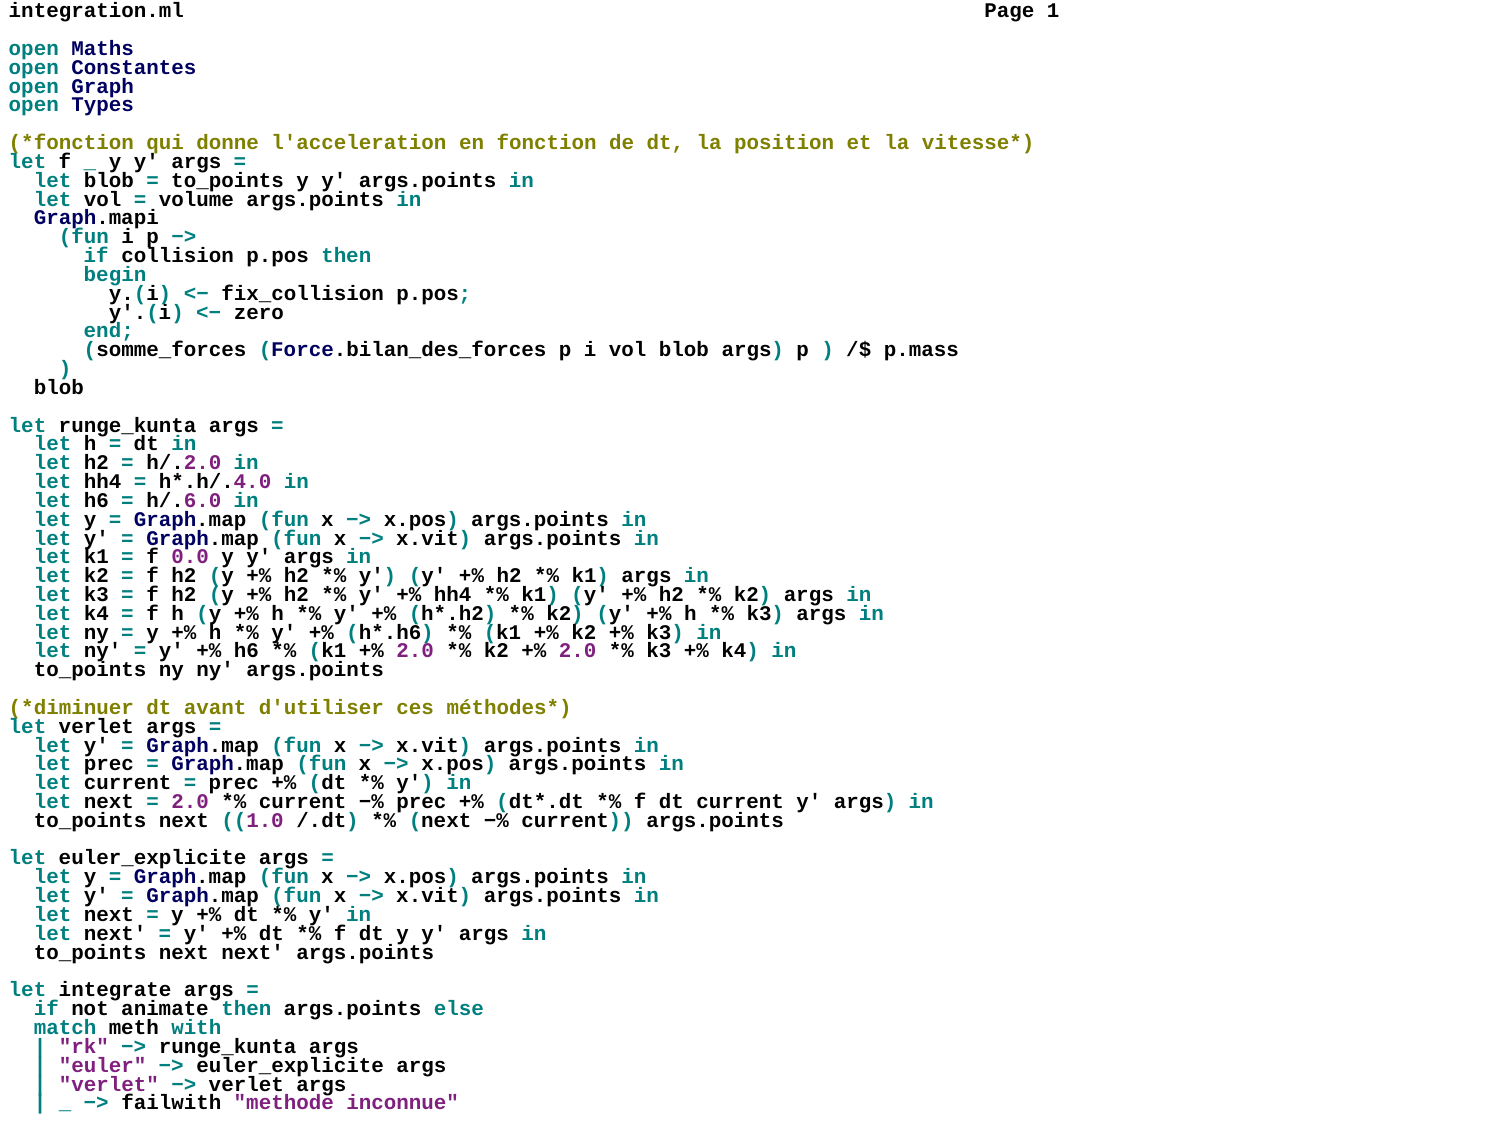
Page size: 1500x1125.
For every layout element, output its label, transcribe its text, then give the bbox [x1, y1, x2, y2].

text_box let k4 = f h (y +% h *% y' +% (h*.h2) *% k2) (y' +% h *% k3) args in [8, 603, 1318, 636]
text_box to_points next next' args.points [8, 941, 645, 975]
text_box let blob = to_points y y' args.points in [8, 170, 794, 203]
text_box let hh4 = h*.h/.4.0 in [8, 471, 458, 504]
text_box | "verlet" −> verlet args [8, 1073, 514, 1092]
text_box integration.ml Page 1 [8, 0, 1500, 37]
text_box to_points next ((1.0 /.dt) *% (next −% current)) args.points [8, 810, 1168, 843]
text_box Graph.mapi [8, 207, 252, 226]
text_box (somme_forces (Force.bilan_des_forces p i vol blob args) p ) /$ p.mass [8, 339, 1430, 372]
text_box let next = 2.0 *% current −% prec +% (dt*.dt *% f dt current y' args) in [8, 791, 1392, 824]
text_box ) [8, 358, 103, 377]
text_box (*diminuer dt avant d'utiliser ces méthodes*) [8, 697, 850, 730]
text_box let y = Graph.map (fun x −> x.pos) args.points in [8, 508, 962, 527]
text_box y.(i) <− fix_collision p.pos; [8, 282, 682, 316]
text_box | _ −> failwith "methode inconnue" [8, 1092, 682, 1125]
text_box let y' = Graph.map (fun x −> x.vit) args.points in [8, 527, 981, 561]
text_box let runge_kunta args = [8, 414, 439, 448]
text_box let euler_explicite args = [8, 847, 334, 866]
text_box | "rk" −> runge_kunta args [8, 1036, 533, 1069]
text_box (*fonction qui donne l'acceleration en fonction de dt, la position et la vitesse*) [8, 132, 1500, 165]
text_box let prec = Graph.map (fun x −> x.pos) args.points in [8, 753, 1019, 787]
text_box let ny = y +% h *% y' +% (h*.h6) *% (k1 +% k2 +% k3) in [8, 621, 1075, 640]
text_box open Types [8, 94, 196, 128]
text_box let h2 = h/.2.0 in [8, 452, 383, 471]
text_box let y = Graph.map (fun x −> x.pos) args.points in [8, 866, 962, 885]
text_box y'.(i) <− zero [8, 301, 421, 335]
text_box to_points ny ny' args.points [8, 659, 570, 693]
text_box let y' = Graph.map (fun x −> x.vit) args.points in [8, 734, 981, 753]
text_box open Maths [8, 38, 196, 57]
text_box (fun i p −> [8, 226, 308, 245]
text_box match meth with [8, 1017, 327, 1036]
text_box let f _ y y' args = [8, 151, 383, 170]
text_box let vol = volume args.points in [8, 188, 626, 222]
text_box let k1 = f 0.0 y y' args in [8, 546, 551, 565]
text_box blob [8, 377, 122, 410]
text_box let h6 = h/.6.0 in [8, 490, 383, 508]
text_box let k2 = f h2 (y +% h2 *% y') (y' +% h2 *% k1) args in [8, 565, 1056, 584]
text_box let y' = Graph.map (fun x −> x.vit) args.points in [8, 885, 981, 918]
text_box end; [8, 320, 196, 339]
text_box let integrate args = [8, 979, 383, 998]
text_box let verlet args = [8, 716, 327, 734]
text_box let ny' = y' +% h6 *% (k1 +% 2.0 *% k2 +% 2.0 *% k3 +% k4) in [8, 640, 1187, 674]
text_box if collision p.pos then [8, 245, 570, 278]
text_box let current = prec +% (dt *% y') in [8, 772, 720, 791]
text_box let next' = y' +% dt *% f dt y y' args in [8, 923, 813, 956]
text_box let k3 = f h2 (y +% h2 *% y' +% hh4 *% k1) (y' +% h2 *% k2) args in [8, 584, 1299, 603]
text_box let next = y +% dt *% y' in [8, 904, 551, 923]
text_box begin [8, 264, 215, 282]
text_box | "euler" −> euler_explicite args [8, 1055, 477, 1073]
text_box let h = dt in [8, 433, 290, 452]
text_box open Graph [8, 75, 196, 94]
text_box if not animate then args.points else [8, 998, 720, 1031]
text_box open Constantes [8, 57, 290, 90]
